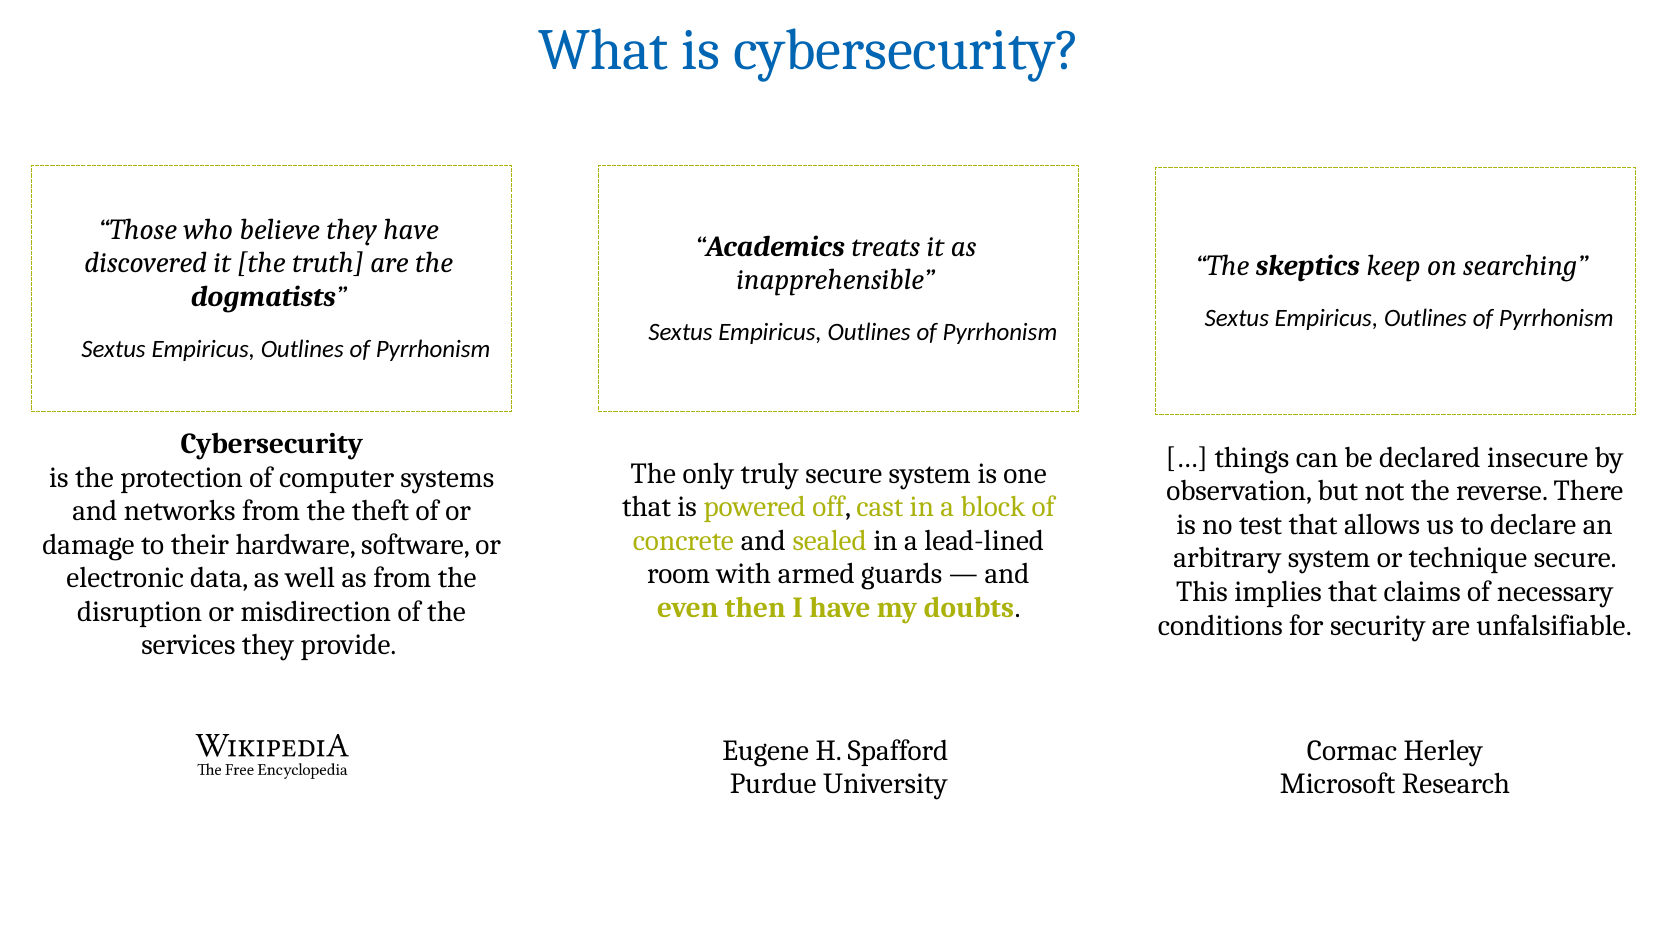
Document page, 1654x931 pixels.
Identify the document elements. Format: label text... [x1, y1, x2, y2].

text_box The only truly secure system is one that is powered off, cast in a block of concrete and sealed in a lead-lined room with armed guards — and even then I have my doubts. [598, 449, 1079, 645]
text_box Cormac Herley Microsoft Research [1255, 725, 1535, 810]
text_box “Those who believe they have discovered it [the truth] are the dogmatists” Sextus Empiricus, Outlines of Pyrrhonism [31, 165, 512, 412]
text_box What is cybersecurity? [523, 10, 1130, 94]
text_box “The skeptics keep on searching” Sextus Empiricus, Outlines of Pyrrhonism [1155, 167, 1636, 415]
text_box […] things can be declared insecure by observation, but not the reverse. There is no test that allows us to declare an arbitrary system or technique secure. This implies that claims of necessary conditions for security are unfalsifiable. [1155, 441, 1636, 681]
picture [185, 734, 359, 780]
text_box “Academics treats it as inapprehensible” Sextus Empiricus, Outlines of Pyrrhonism [598, 165, 1079, 412]
text_box Cybersecurity is the protection of computer systems and networks from the theft of or damage to their hardware, software, or electronic data, as well as from the disruption or misdirection of the services they provide. [18, 420, 526, 675]
text_box Eugene H. Spafford Purdue University [699, 725, 979, 810]
